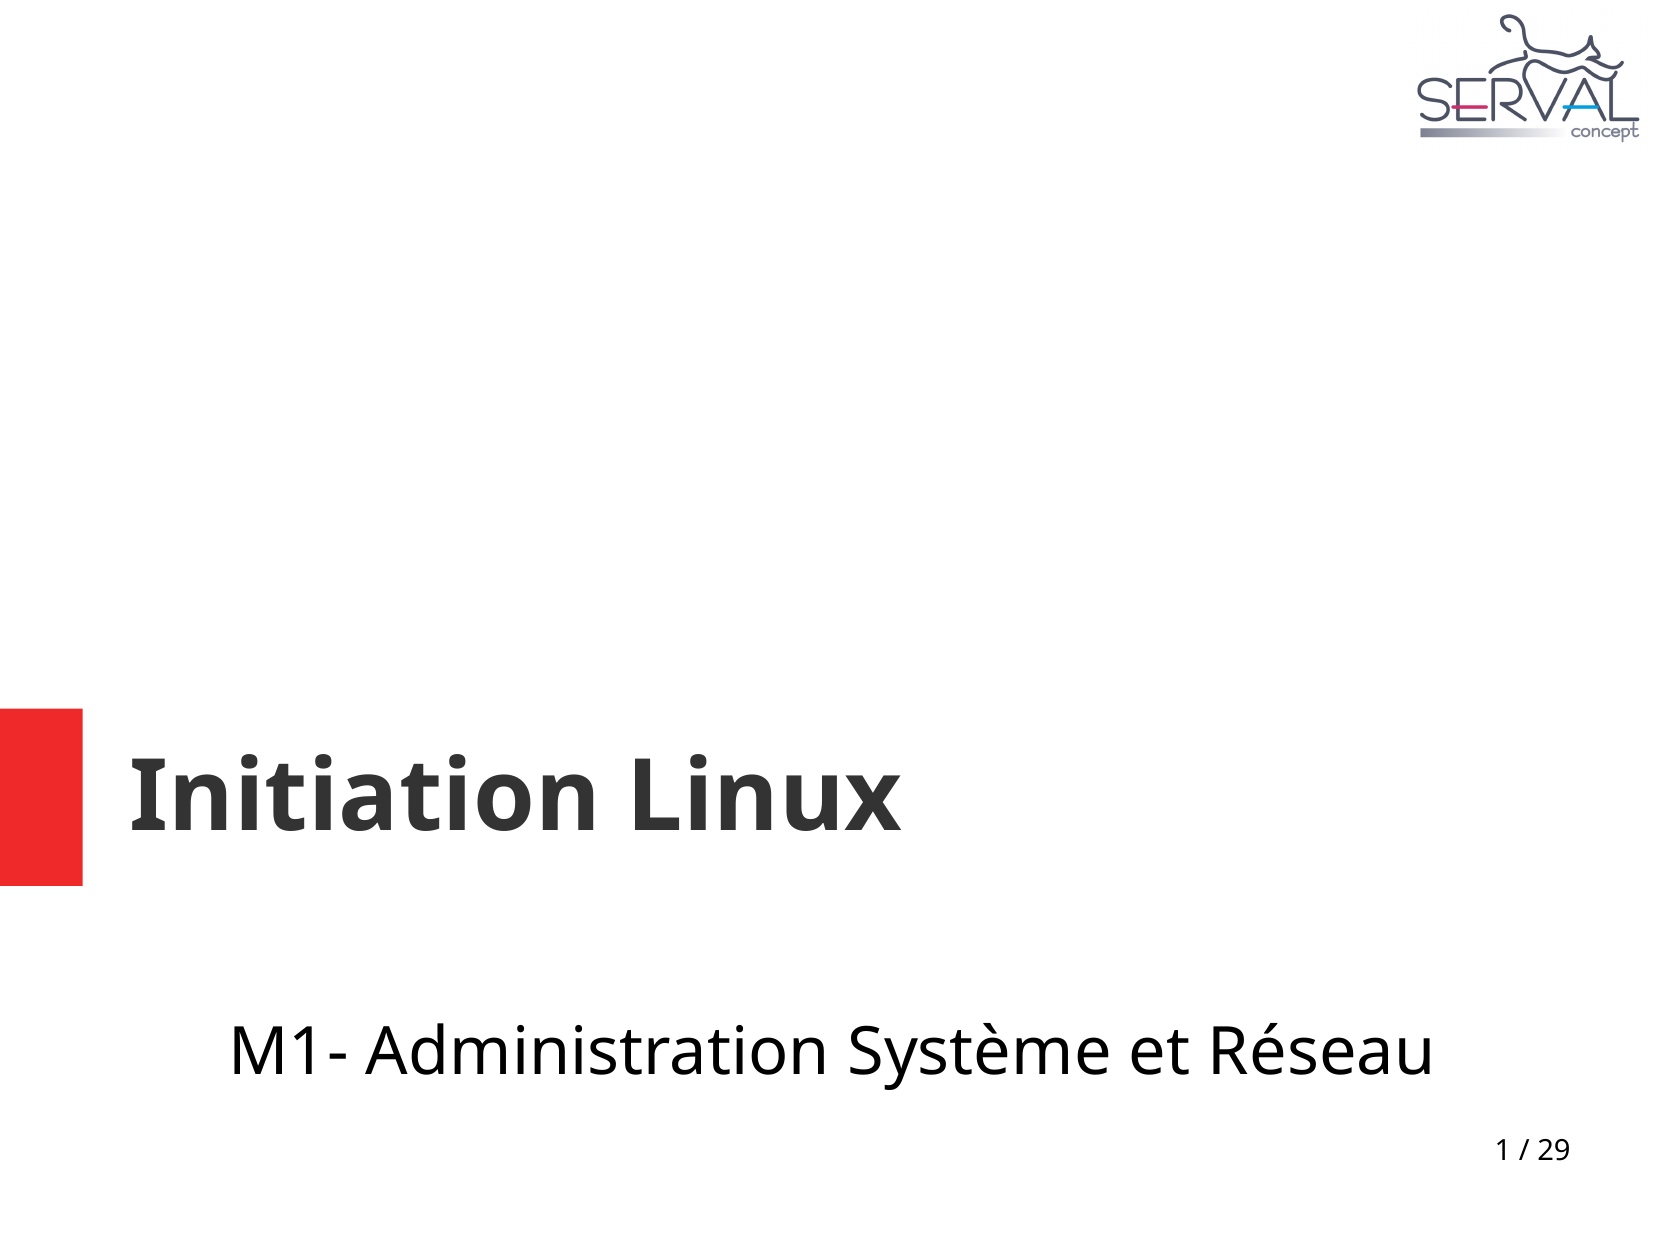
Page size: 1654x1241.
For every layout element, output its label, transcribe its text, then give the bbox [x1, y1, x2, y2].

picture [1405, 3, 1653, 154]
subtitle M1- Administration Système et Réseau [129, 968, 1536, 1130]
title Initiation Linux [129, 673, 1536, 910]
